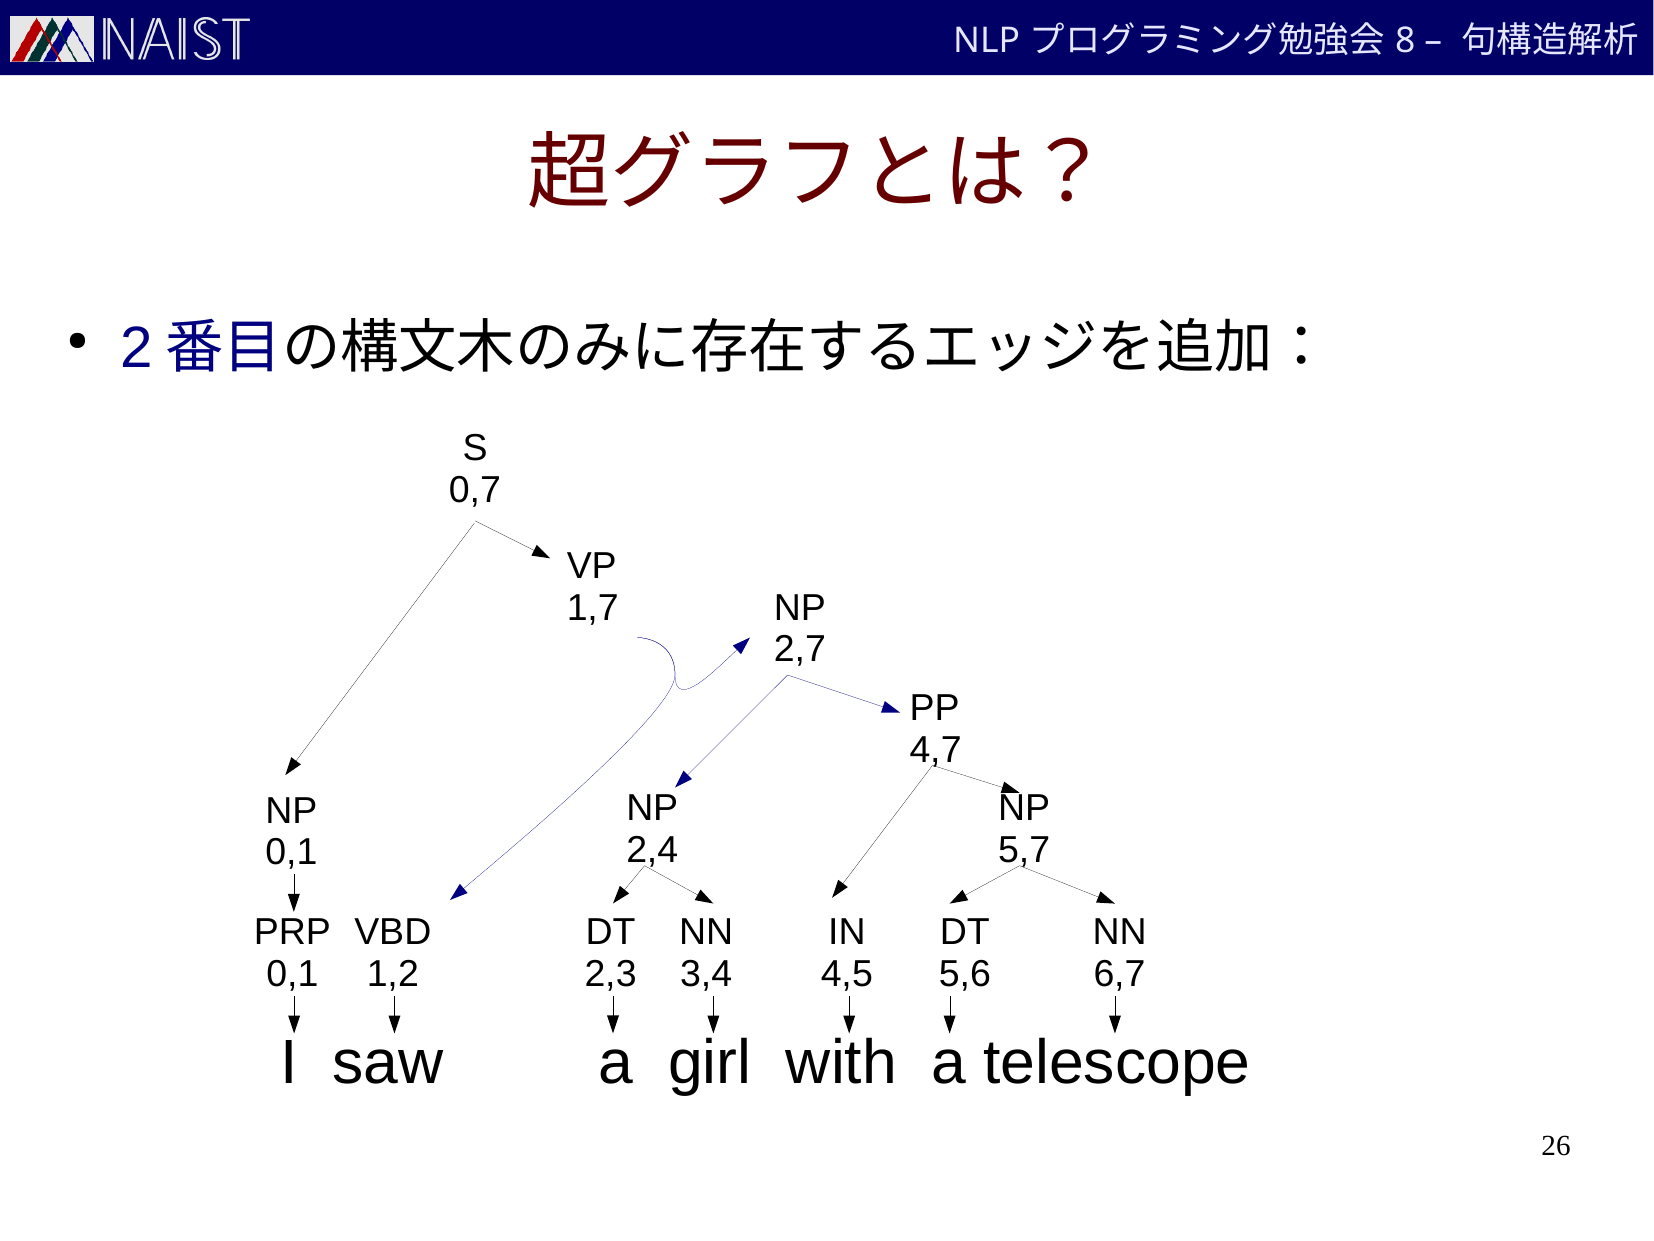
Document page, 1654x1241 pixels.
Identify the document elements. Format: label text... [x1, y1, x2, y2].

text_box VBD 1,2 [339, 903, 447, 1002]
title 超グラフとは？ [75, 69, 1564, 261]
list 2番目の構文木のみに存在するエッジを追加： [49, 300, 1388, 376]
text_box S 0,7 [434, 419, 516, 518]
text_box PRP 0,1 [239, 903, 339, 1002]
text_box IN 4,5 [806, 903, 888, 1002]
text_box I saw a girl with a telescope [265, 1019, 1267, 1105]
text_box NP 0,1 [250, 781, 333, 881]
picture [102, 17, 251, 60]
text_box NN 6,7 [1077, 903, 1162, 1002]
text_box PP 4,7 [894, 678, 977, 778]
text_box DT 5,6 [924, 903, 1006, 1002]
text_box NP 2,7 [759, 578, 841, 678]
text_box NP 2,4 [611, 779, 694, 879]
text_box VP 1,7 [552, 537, 634, 636]
picture [10, 16, 94, 62]
text_box NN 3,4 [664, 903, 748, 1002]
text_box DT 2,3 [569, 903, 652, 1002]
text_box NP 5,7 [983, 779, 1066, 878]
